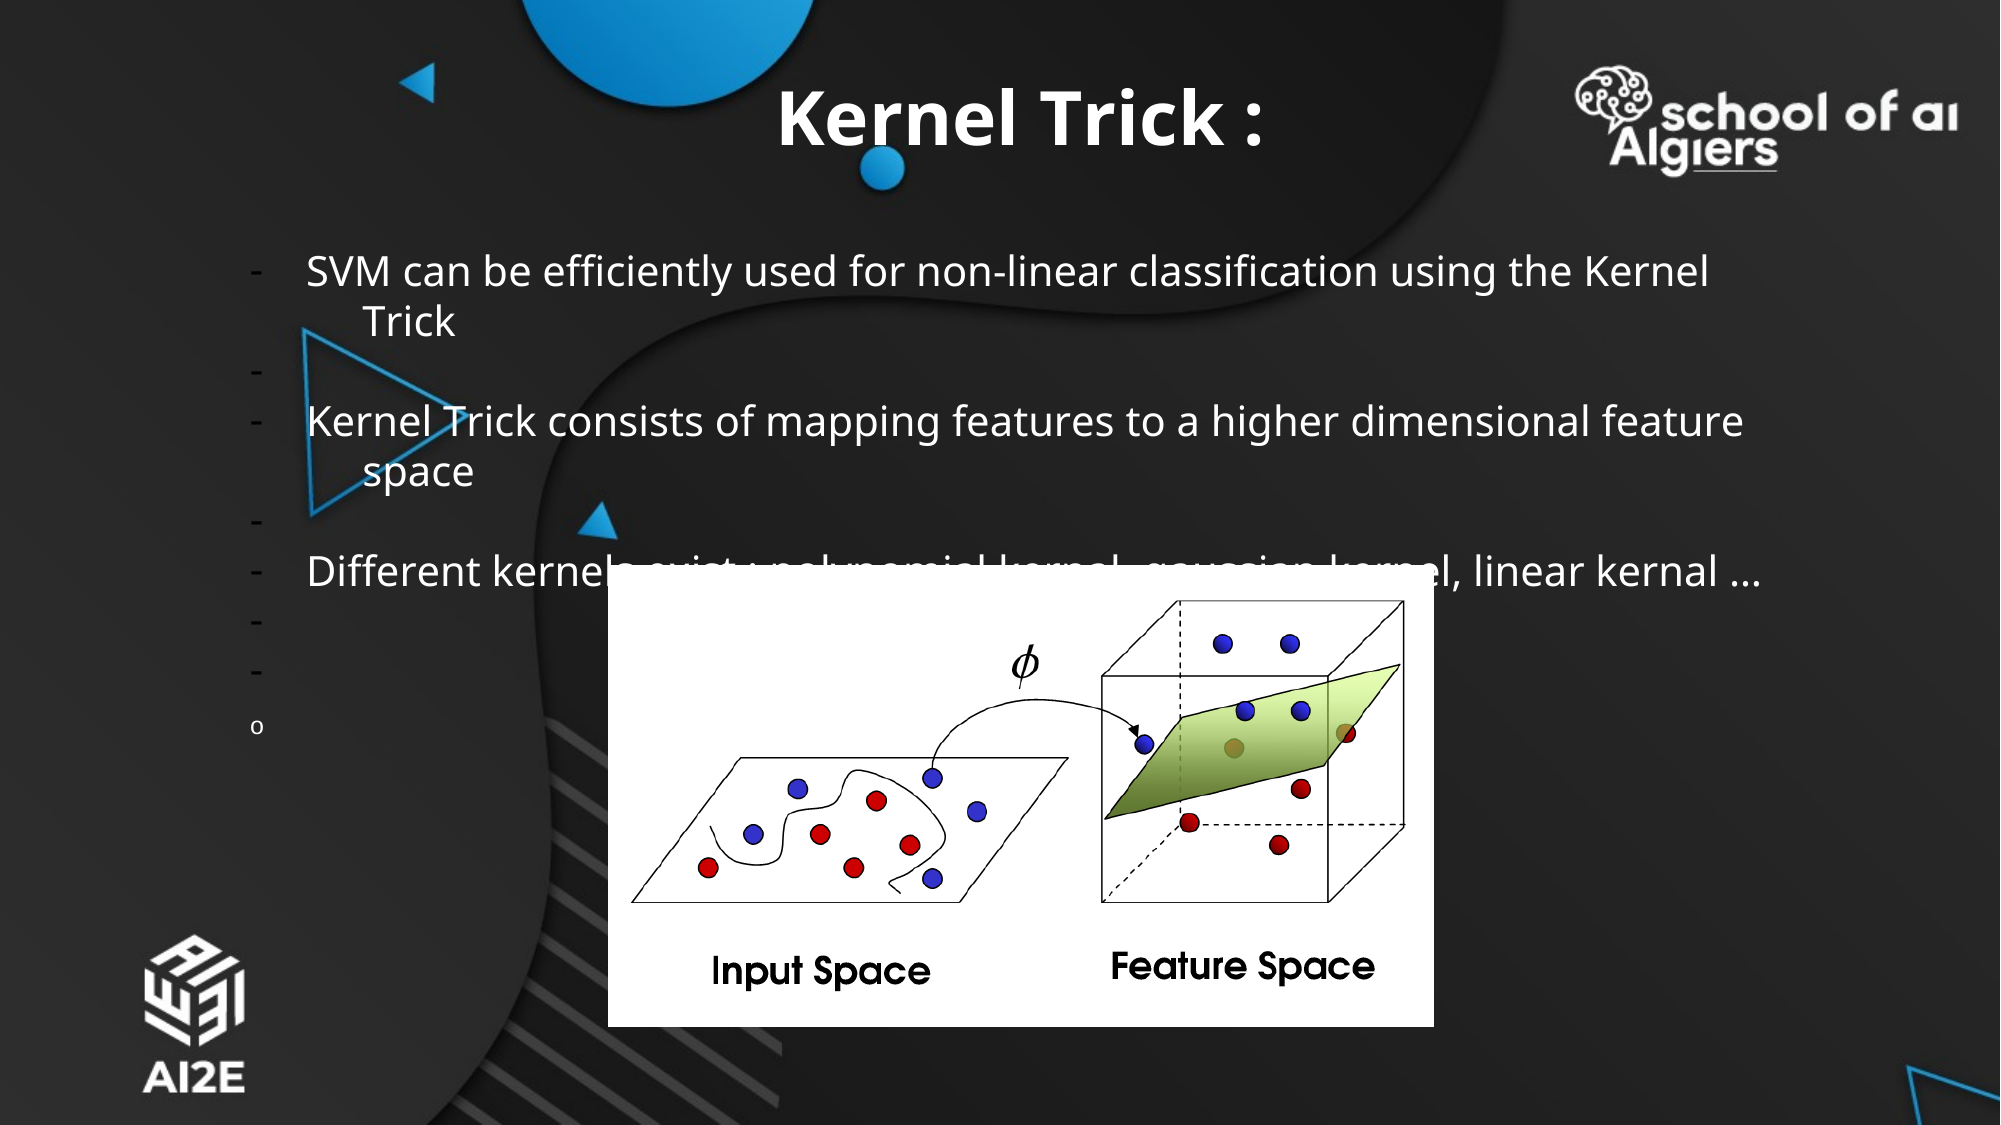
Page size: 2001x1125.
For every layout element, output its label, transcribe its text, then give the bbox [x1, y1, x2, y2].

subtitle SVM can be efficiently used for non-linear classification using the Kernel Trick Kernel Trick consists of mapping features to a higher dimensional feature space Different kernels exist : polynomial kernal, gaussian kernel, linear kernal … [249, 245, 1792, 563]
picture [0, 0, 2000, 1125]
text_box Kernel Trick : [86, 70, 1956, 159]
